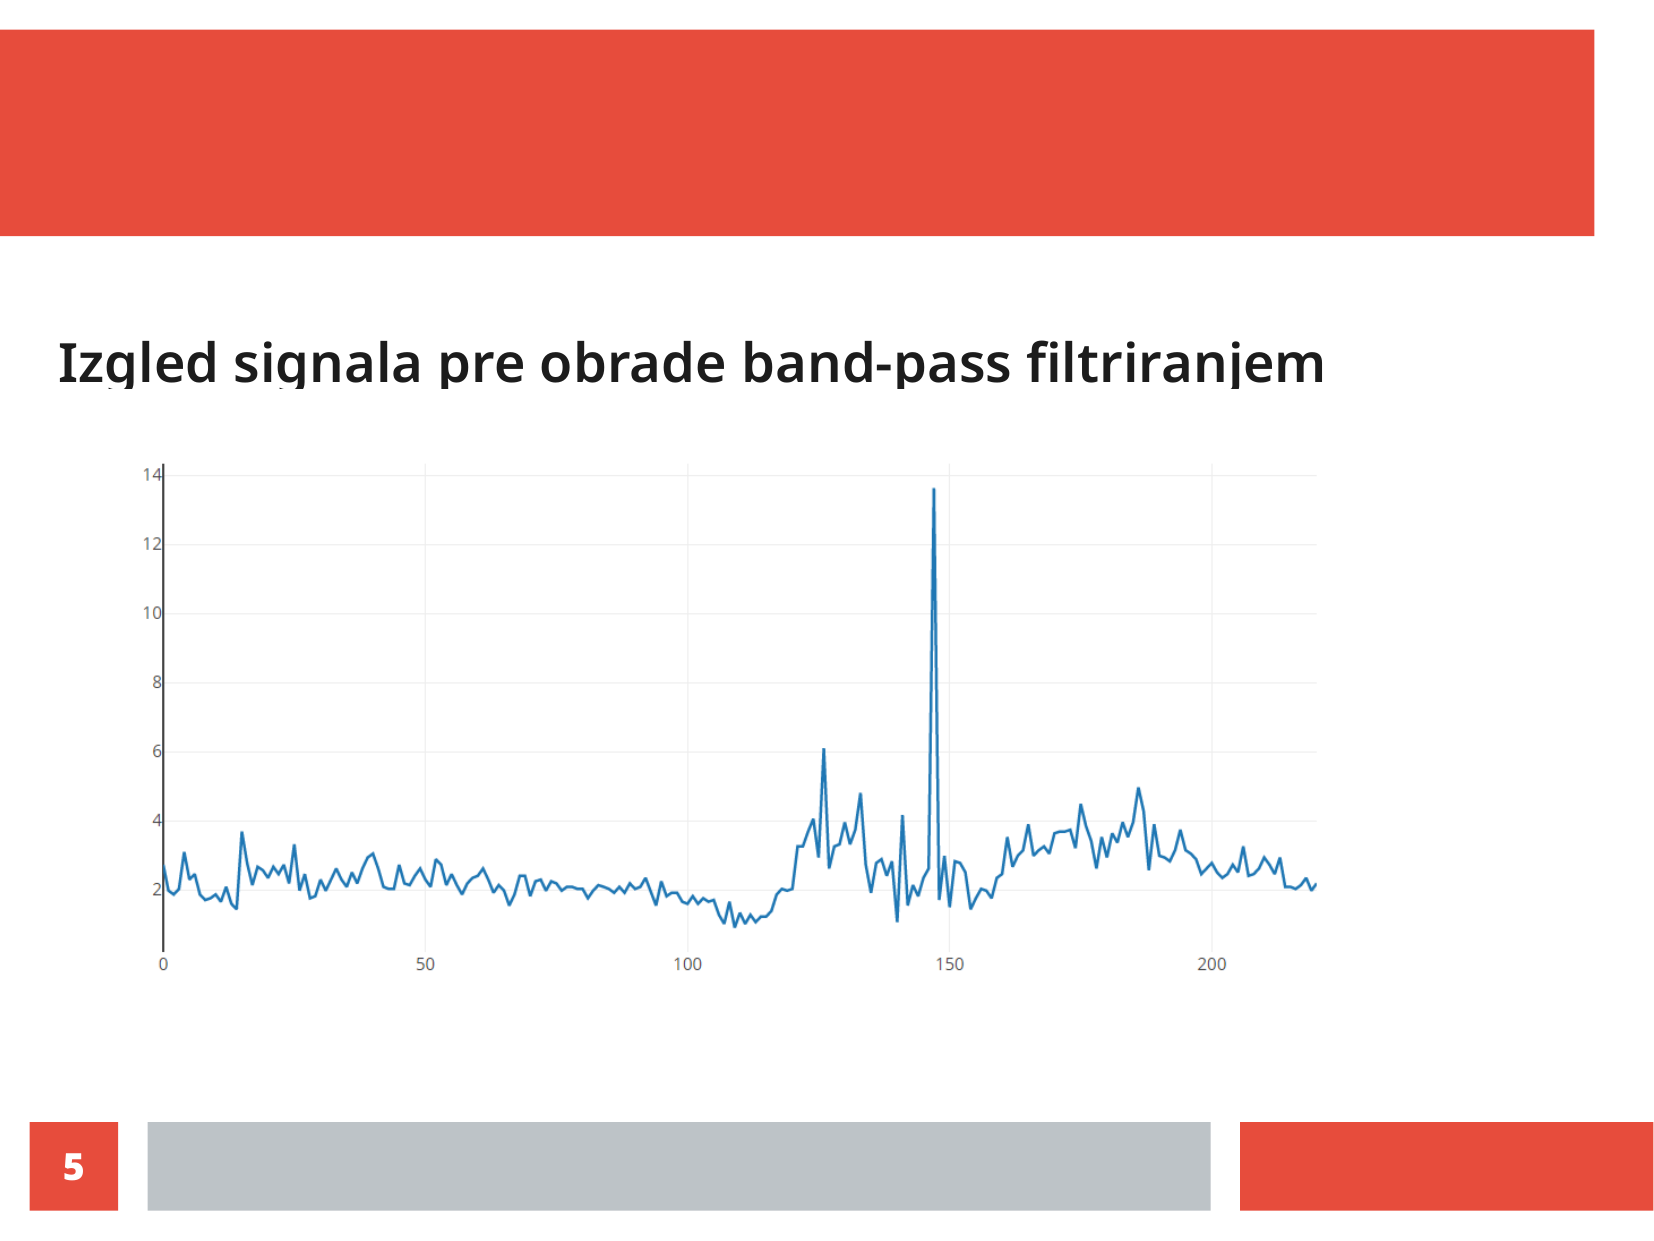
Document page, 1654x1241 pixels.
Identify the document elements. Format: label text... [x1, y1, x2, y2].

picture [75, 389, 1336, 1028]
list Izgled signala pre obrade band-pass filtriranjem [59, 324, 1565, 1093]
